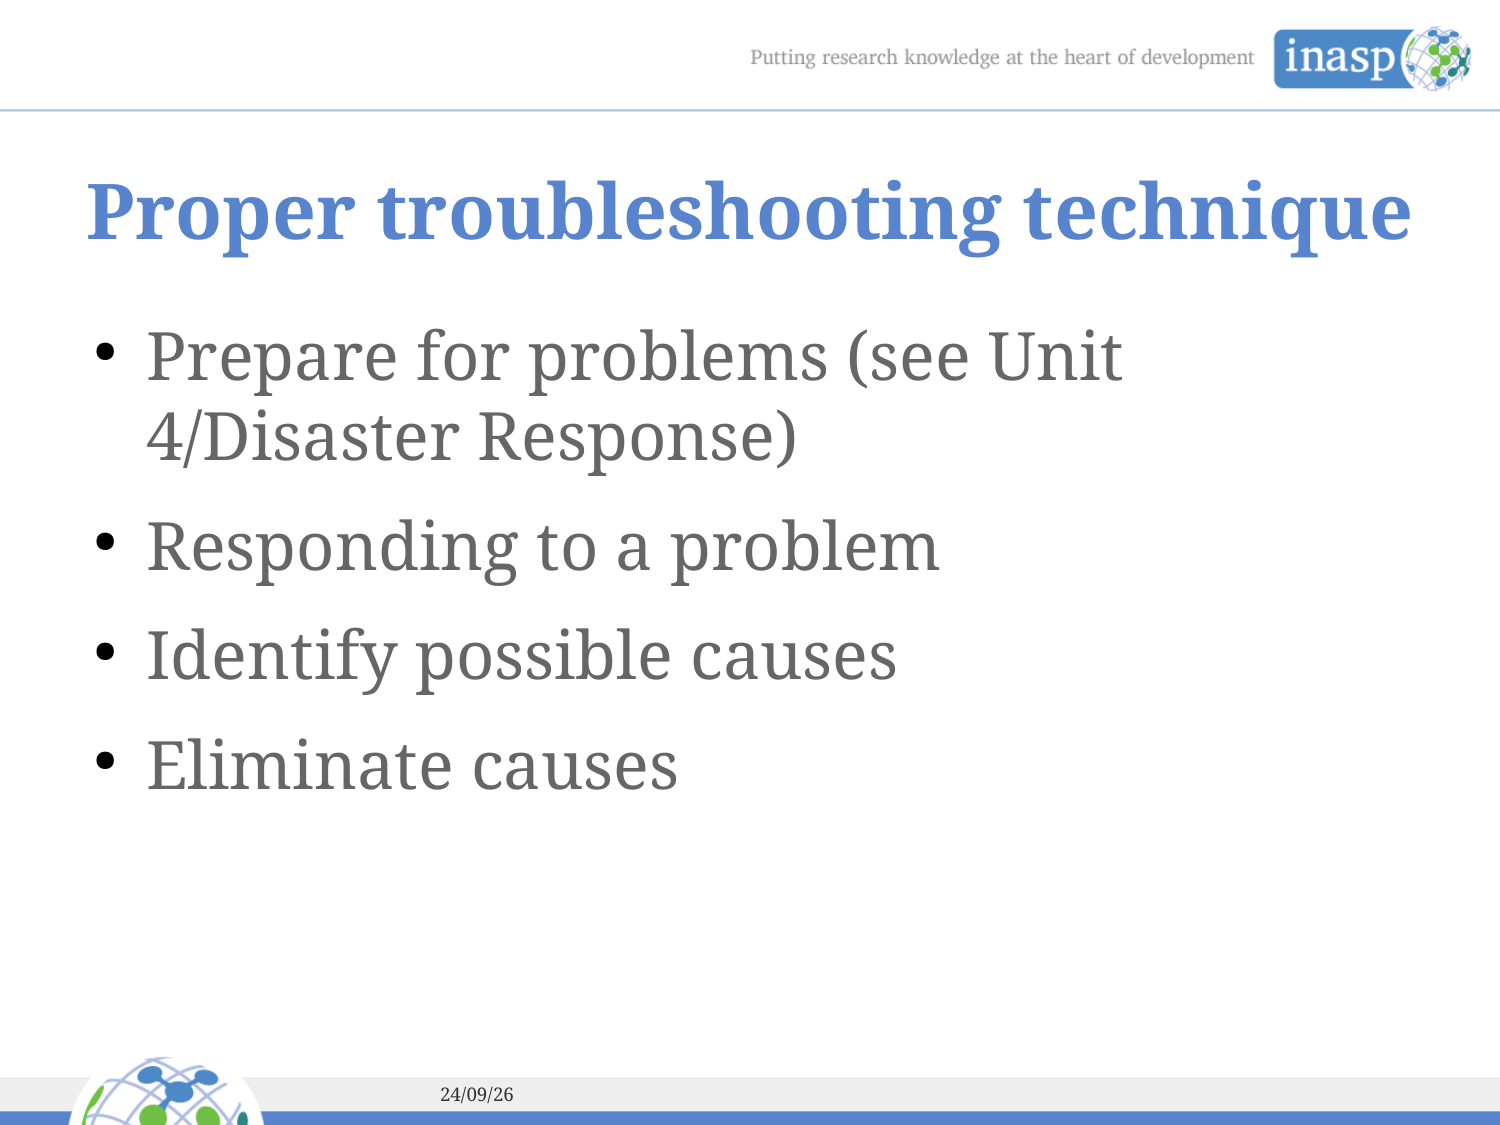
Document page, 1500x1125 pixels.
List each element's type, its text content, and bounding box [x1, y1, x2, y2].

list Prepare for problems (see Unit 4/Disaster Response) Responding to a problem Identify possible causes Eliminate causes [75, 313, 1426, 967]
title Proper troubleshooting technique [75, 129, 1426, 313]
picture [0, 0, 1500, 1125]
